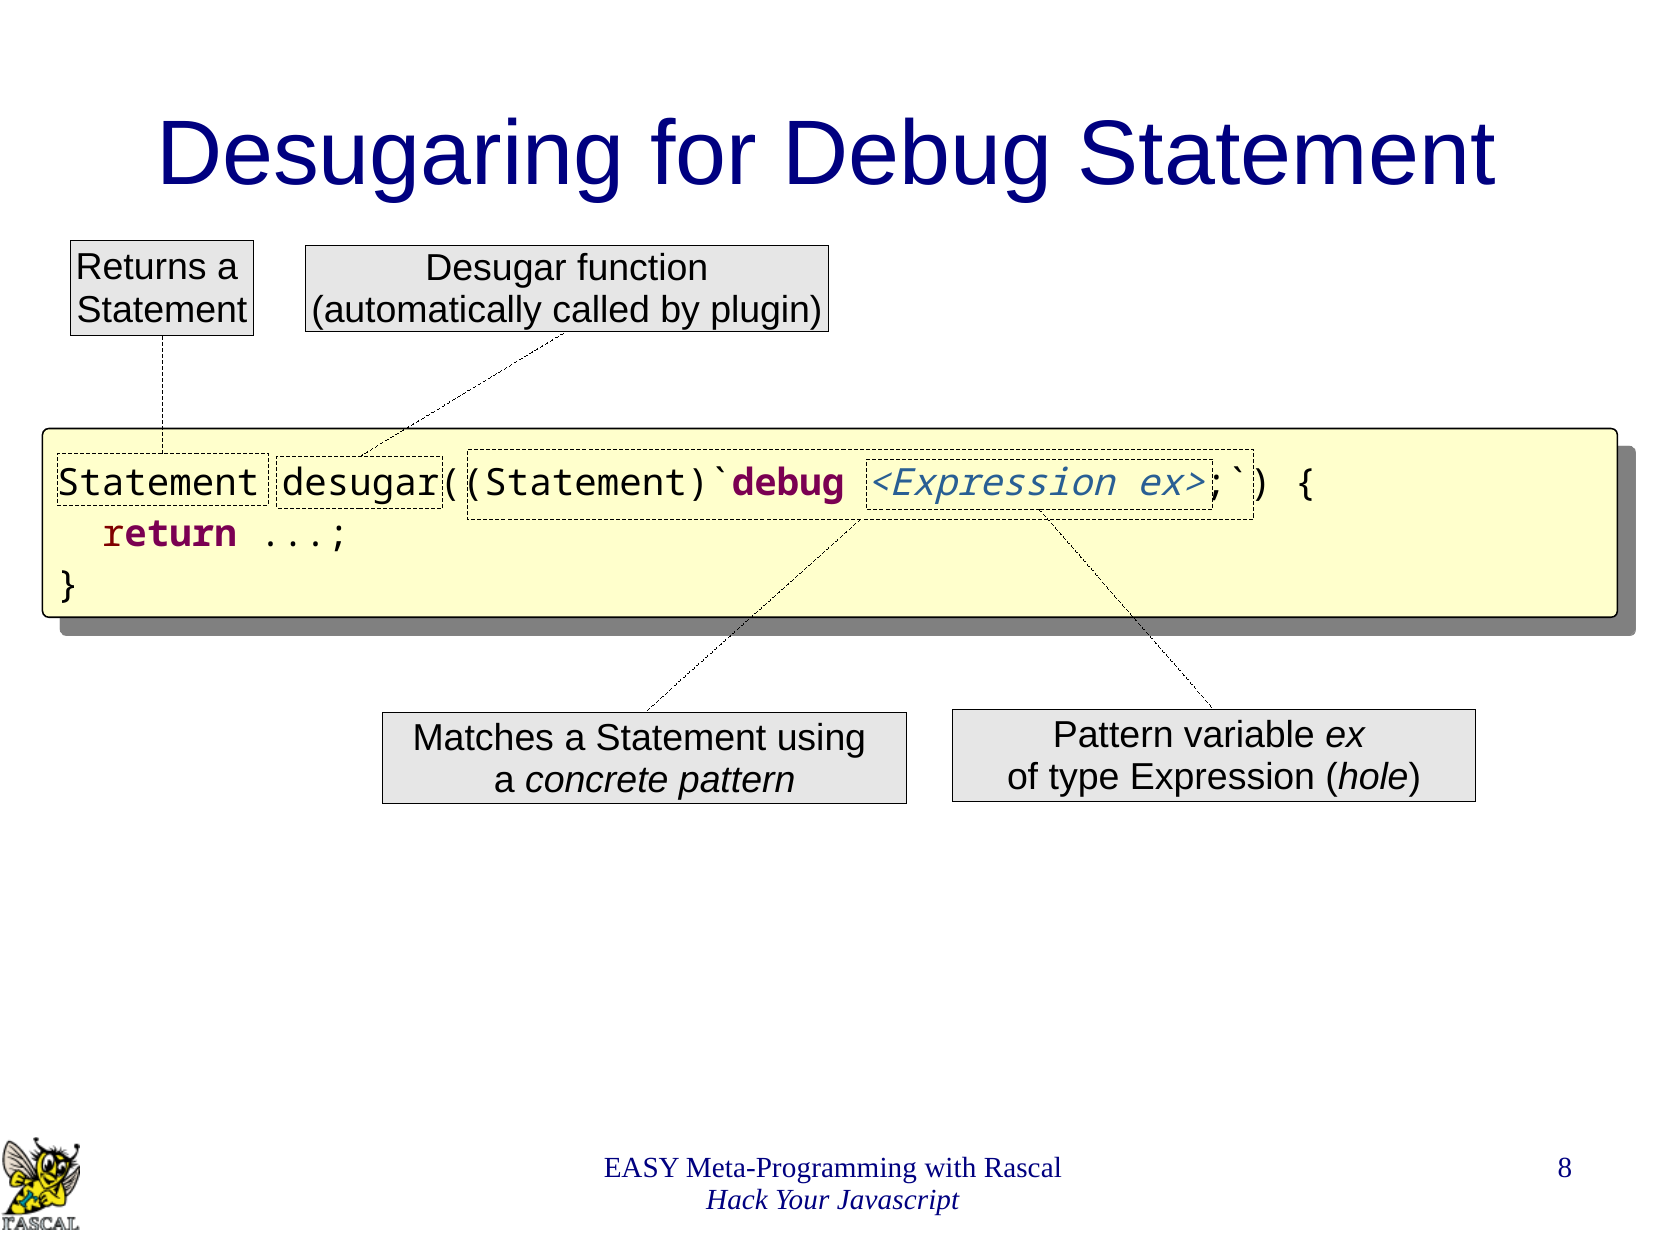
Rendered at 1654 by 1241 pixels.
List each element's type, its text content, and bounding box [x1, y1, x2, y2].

text_box Pattern variable ex of type Expression (hole) [952, 709, 1476, 802]
text_box Statement desugar((Statement)`debug <Expression ex>;`) { return ...; } [42, 448, 1641, 759]
text_box Matches a Statement using a concrete pattern [382, 712, 907, 804]
text_box Returns a Statement [70, 240, 254, 336]
text_box [42, 428, 1618, 448]
picture [1, 1137, 80, 1230]
title Desugaring for Debug Statement [82, 49, 1571, 257]
text_box Desugar function (automatically called by plugin) [305, 245, 829, 332]
